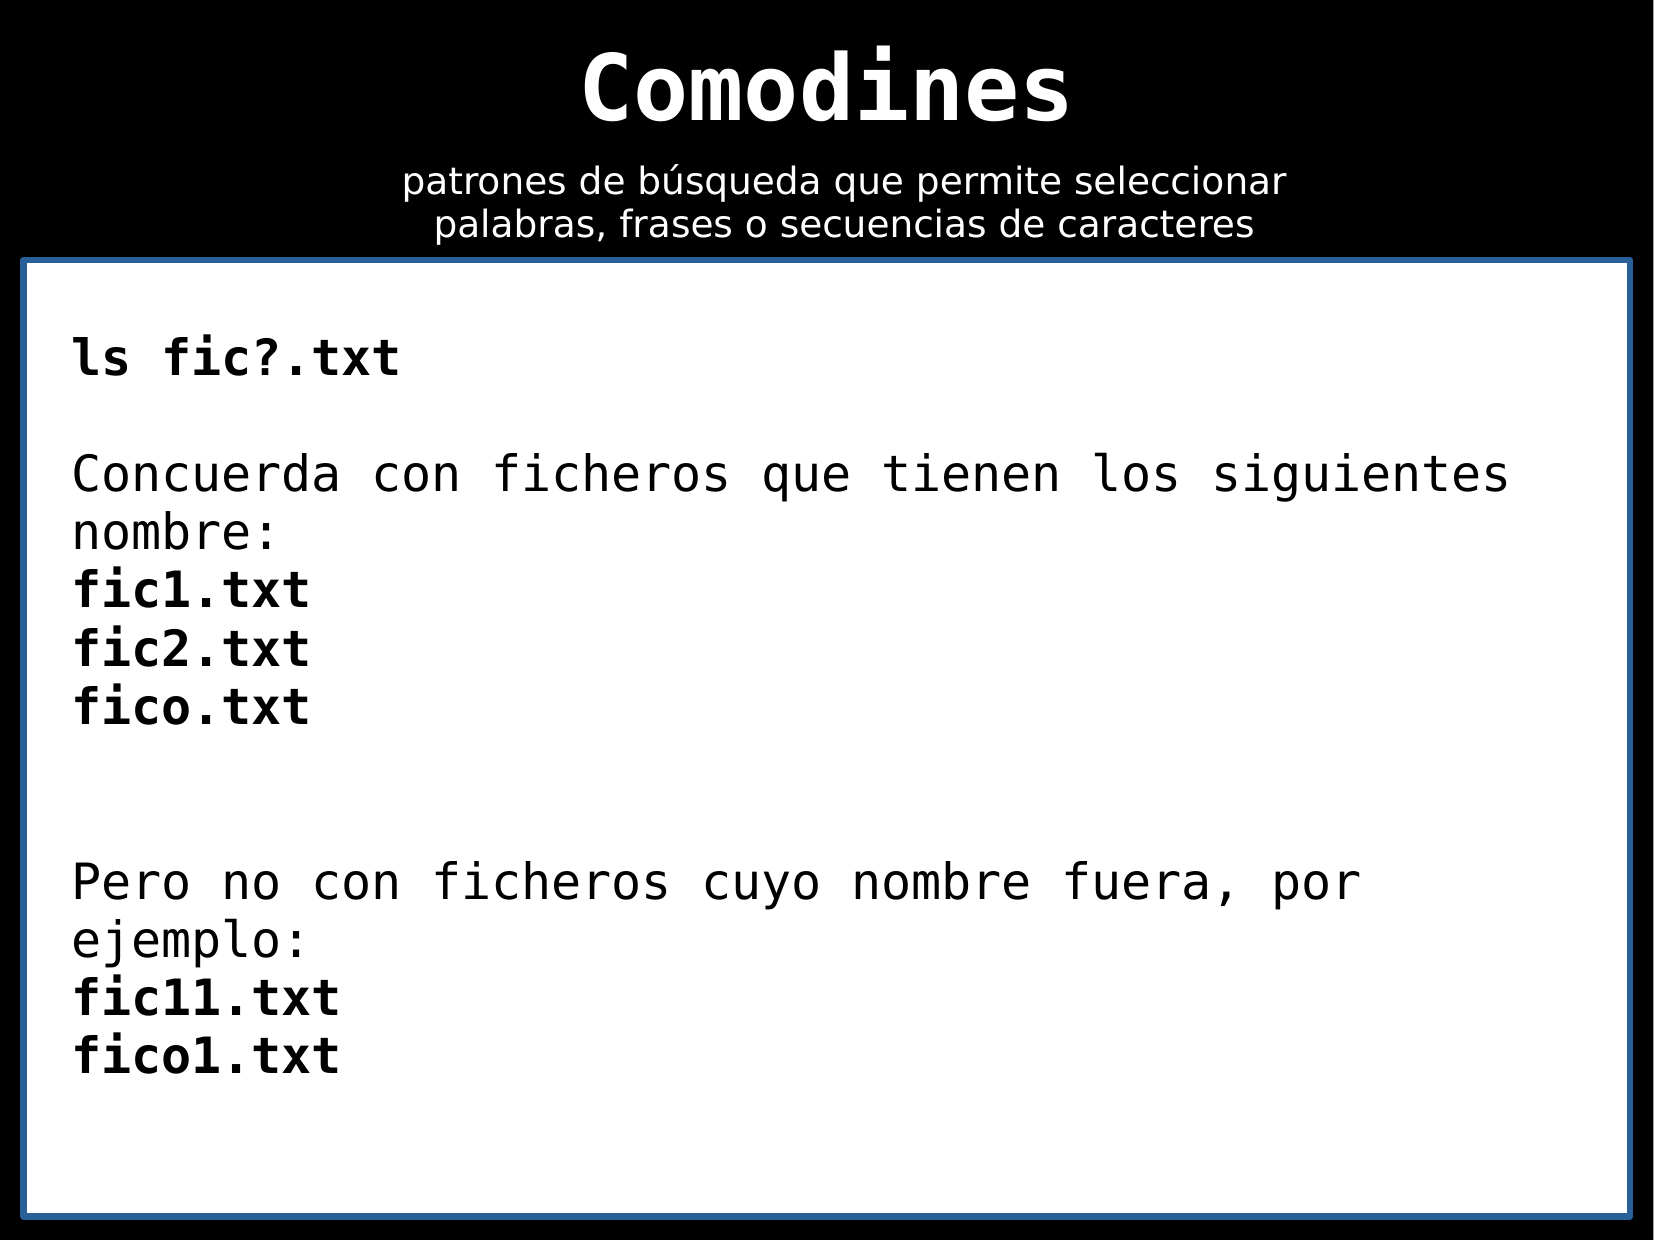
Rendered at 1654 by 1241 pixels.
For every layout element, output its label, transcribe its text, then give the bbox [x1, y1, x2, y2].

title Comodines [82, 0, 1571, 178]
text_box patrones de búsqueda que permite seleccionar palabras, frases o secuencias de caracteres [318, 152, 1371, 254]
text_box ls fic?.txt Concuerda con ficheros que tienen los siguientes nombre: fic1.txt fic2.txt fico.txt Pero no con ficheros cuyo nombre fuera, por ejemplo: fic11.txt fico1.txt [23, 259, 1630, 1217]
